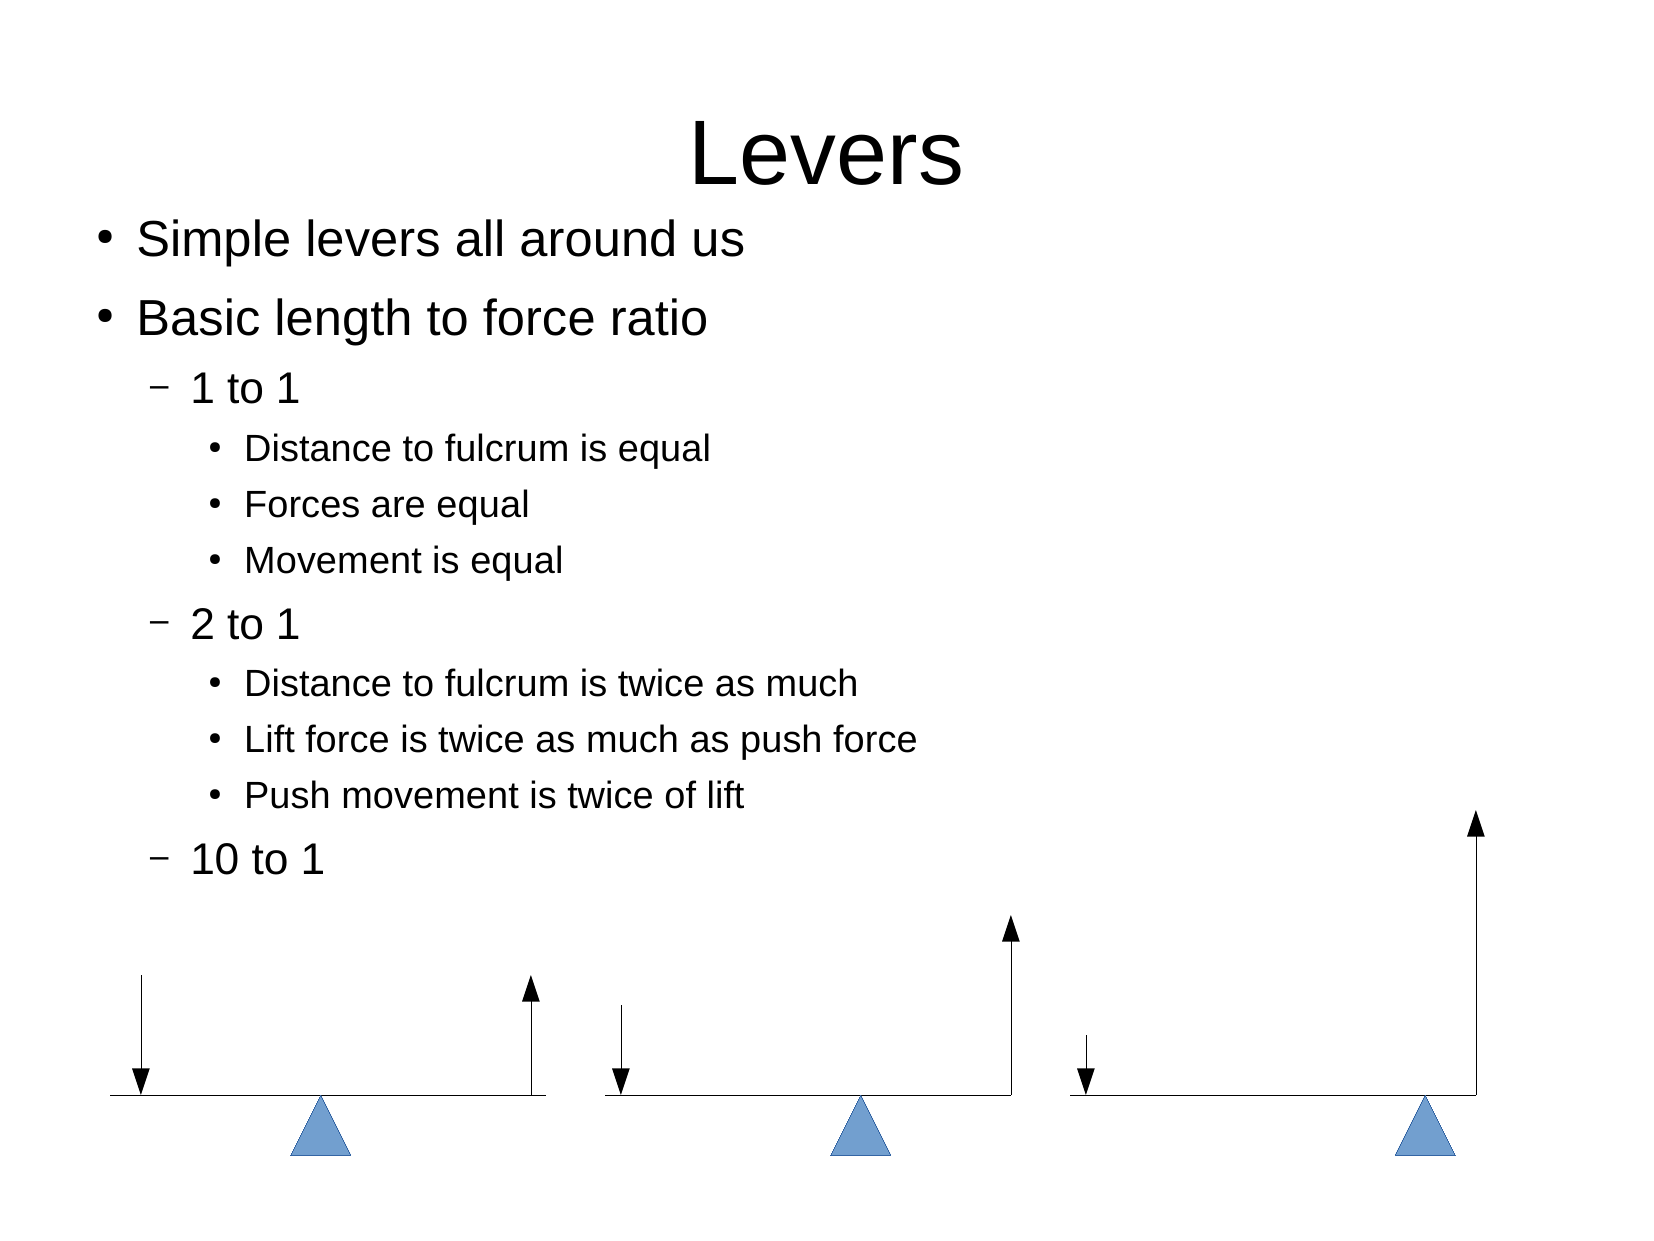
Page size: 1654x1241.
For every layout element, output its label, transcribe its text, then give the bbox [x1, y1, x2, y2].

text_box [290, 1095, 351, 1156]
text_box [830, 1095, 891, 1156]
text_box [1395, 1095, 1456, 1156]
title Levers [82, 49, 1571, 210]
list Simple levers all around us Basic length to force ratio 1 to 1 Distance to fulcrum is equal Forces are equal Movement is equal 2 to 1 Distance to fulcrum is twice as much Lift force is twice as much as push force Push movement is twice of lift 10 to 1 [82, 210, 1571, 886]
